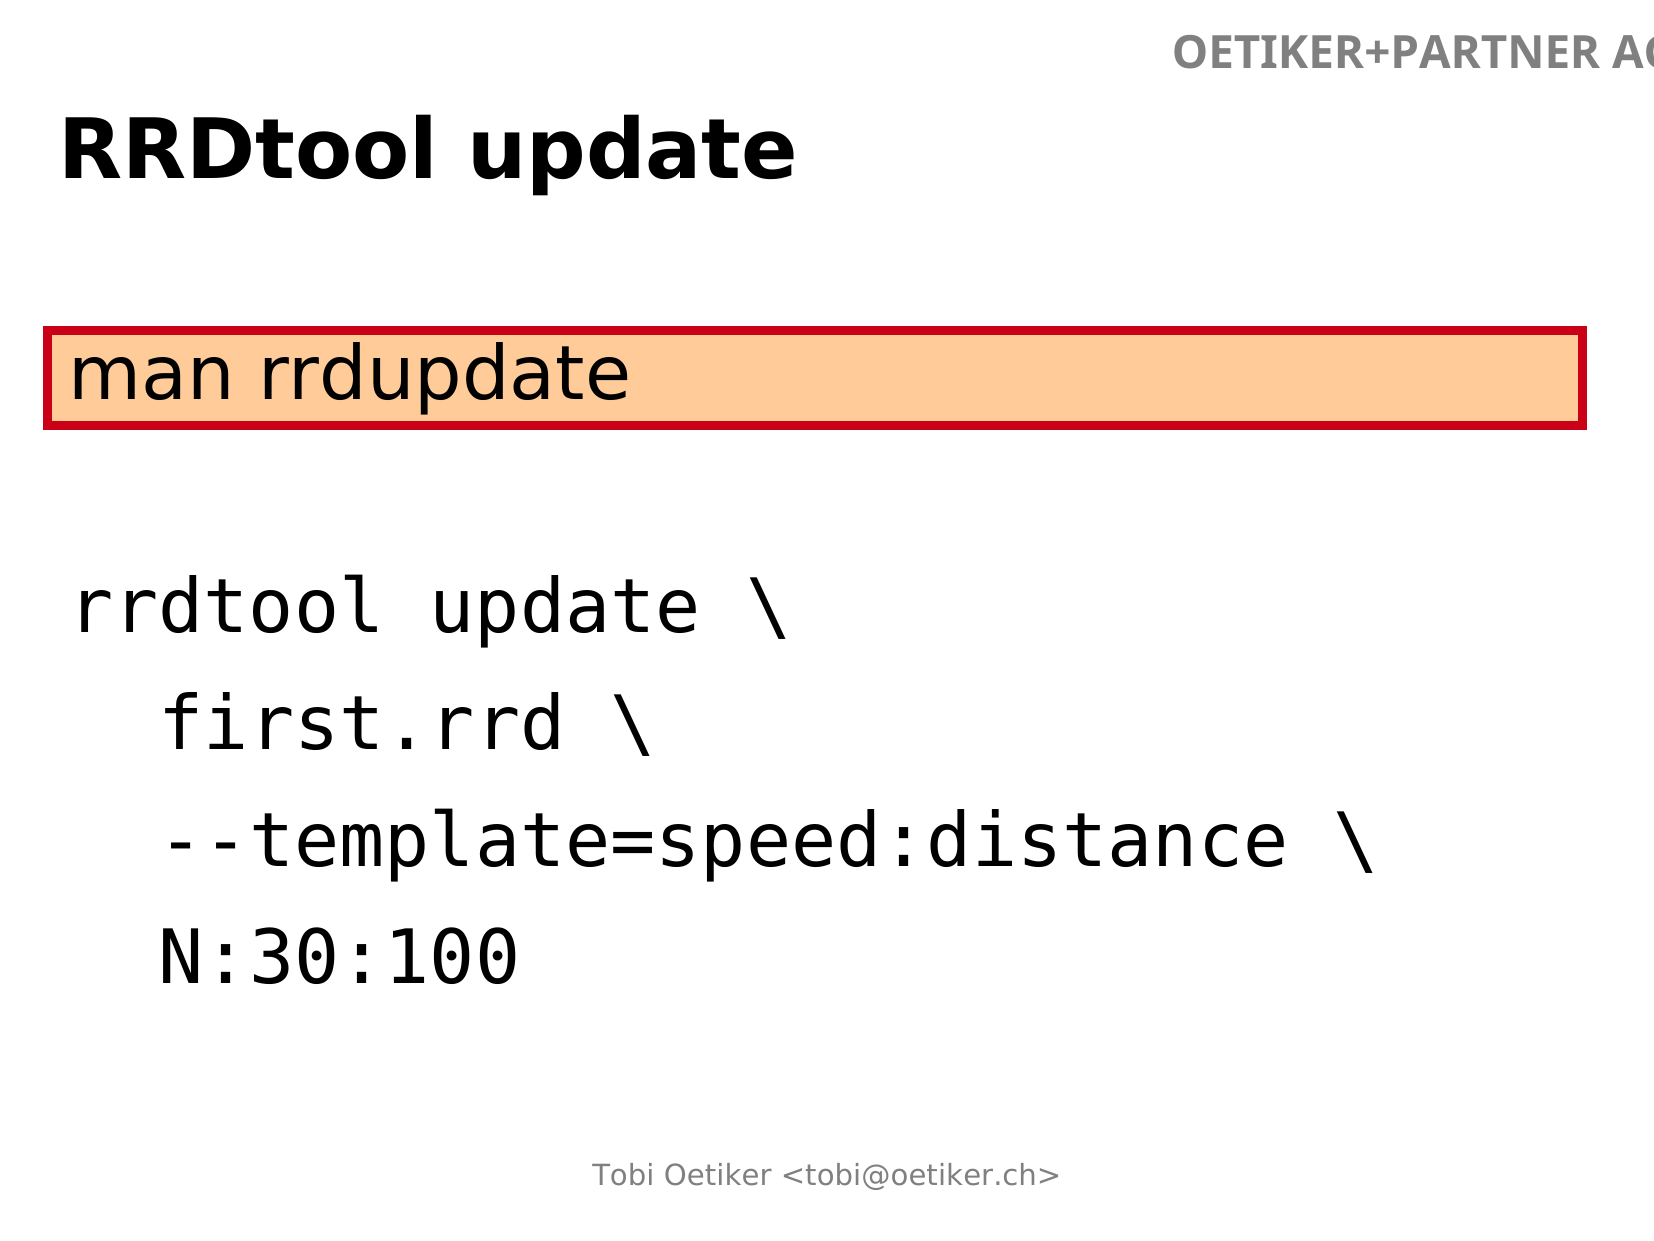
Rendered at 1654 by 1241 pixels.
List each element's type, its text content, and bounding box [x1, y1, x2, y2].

list man rrdupdate rrdtool update \ first.rrd \ --template=speed:distance \ N:30:100 [50, 329, 1571, 1099]
text_box [1571, 330, 1583, 426]
title RRDtool update [59, 75, 1607, 225]
